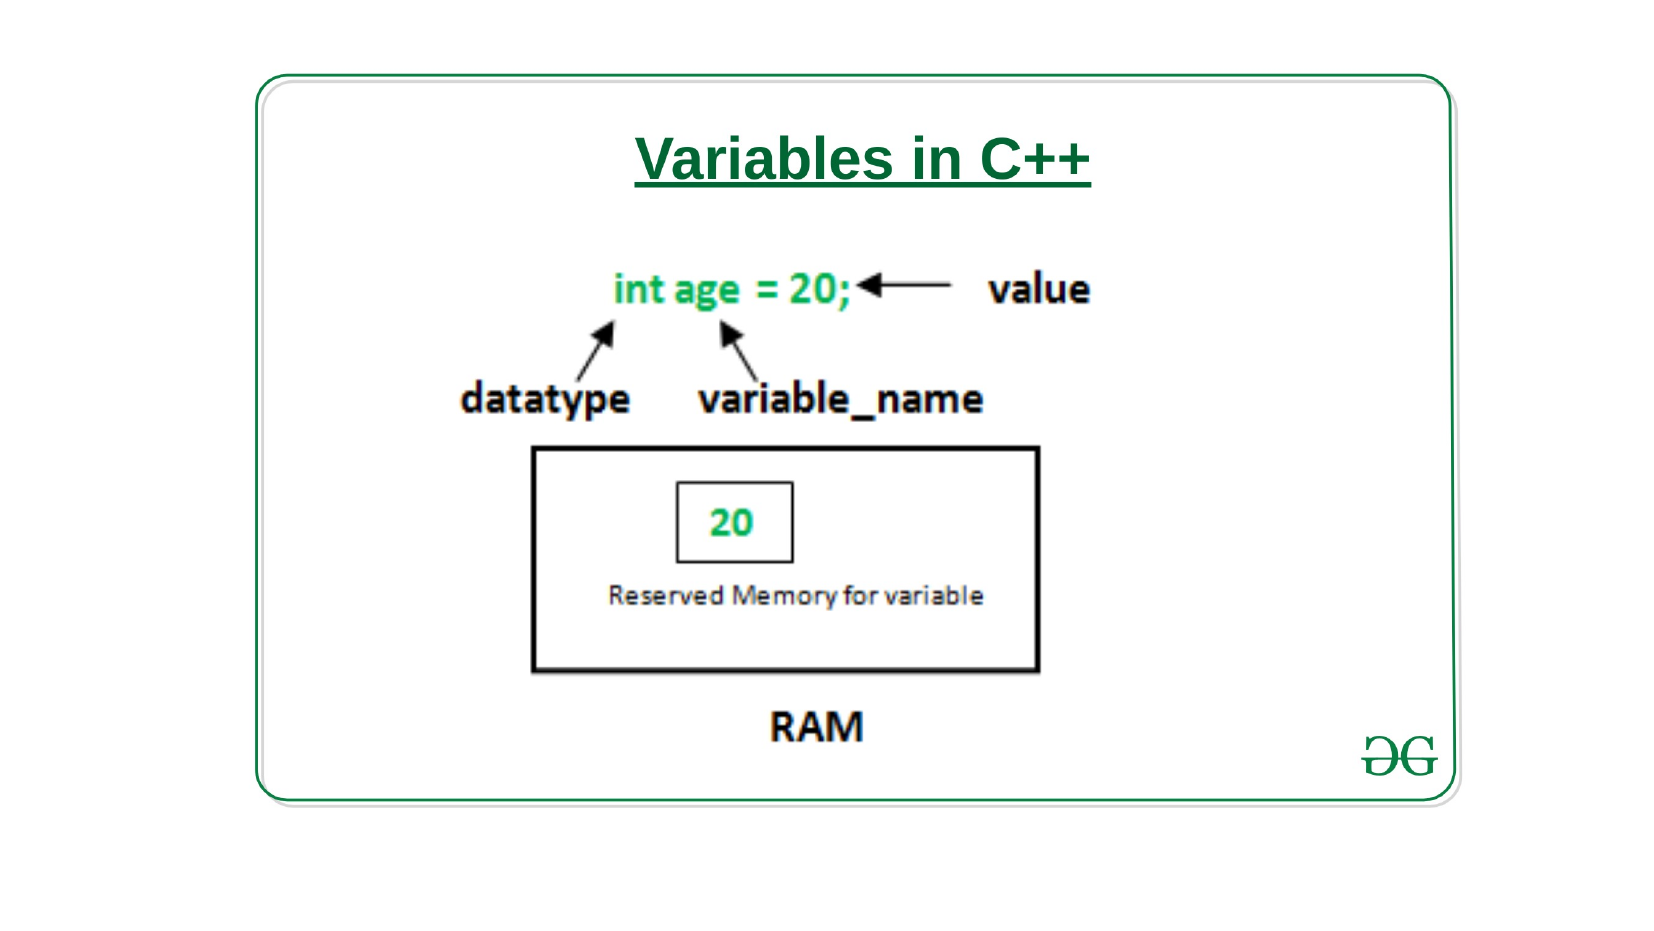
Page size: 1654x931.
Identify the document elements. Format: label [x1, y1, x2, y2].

picture [239, 59, 1471, 817]
